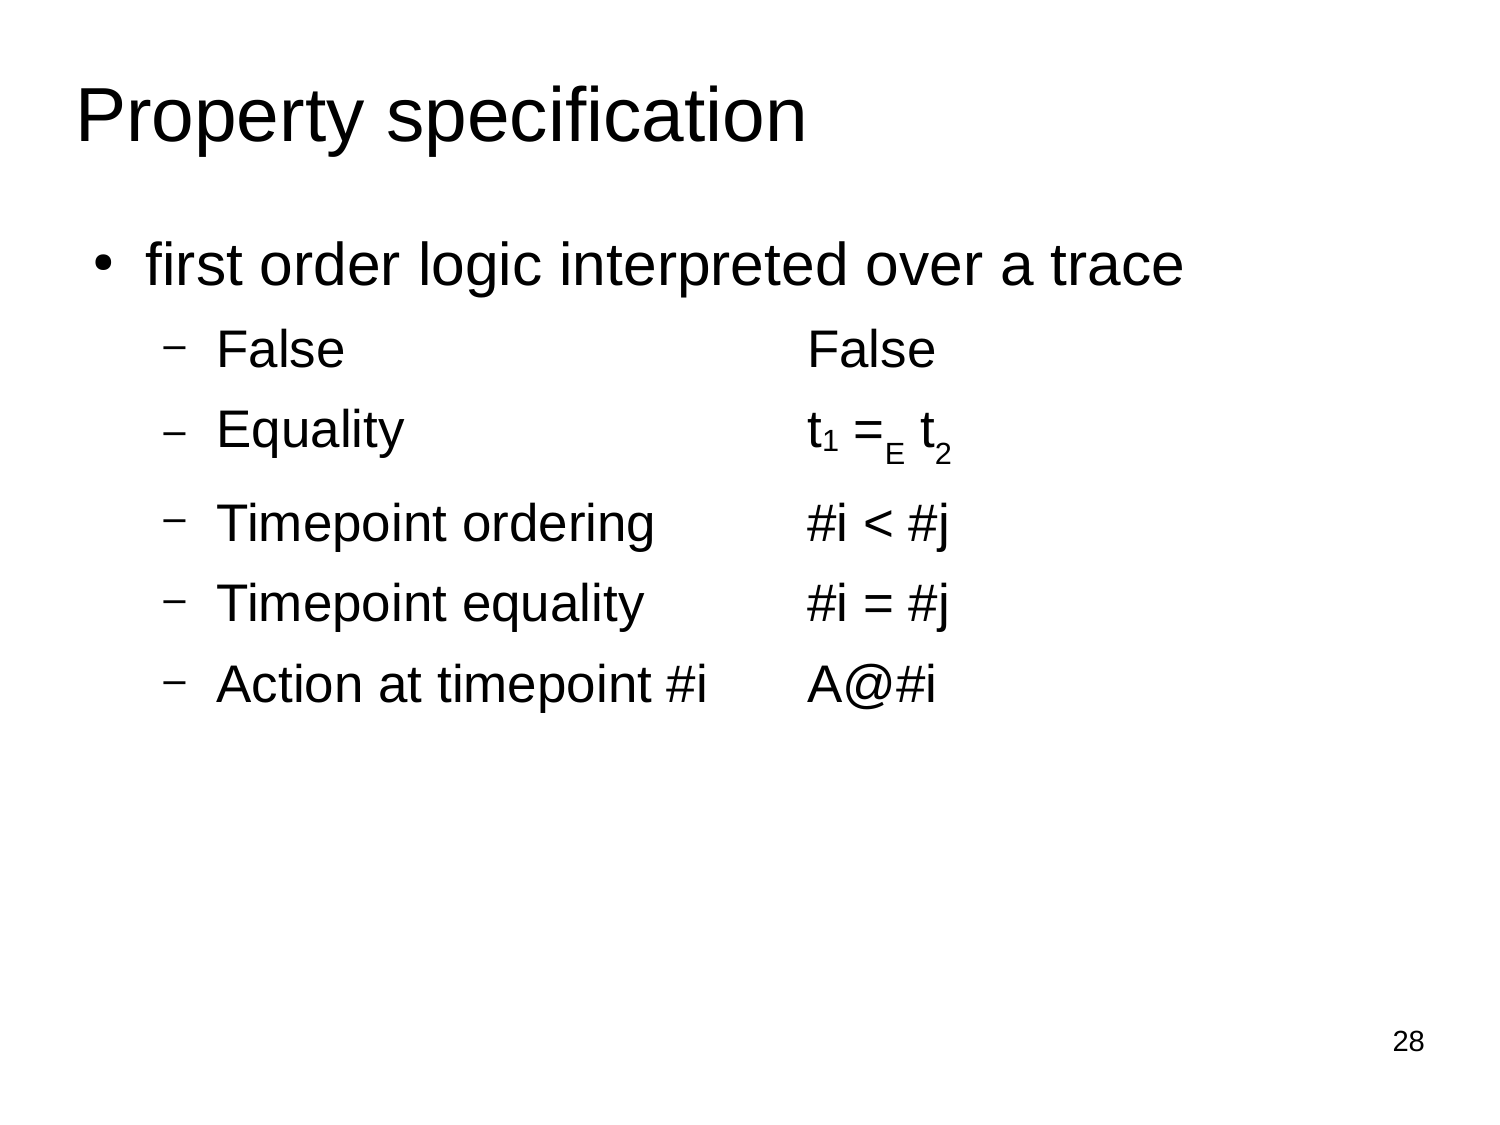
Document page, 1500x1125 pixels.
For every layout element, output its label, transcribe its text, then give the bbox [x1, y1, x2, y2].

title Property specification [75, 44, 1425, 185]
list first order logic interpreted over a trace False False Equality t1 =E t2 Timepoint ordering #i < #j Timepoint equality #i = #j Action at timepoint #i A@#i [75, 230, 1425, 1014]
